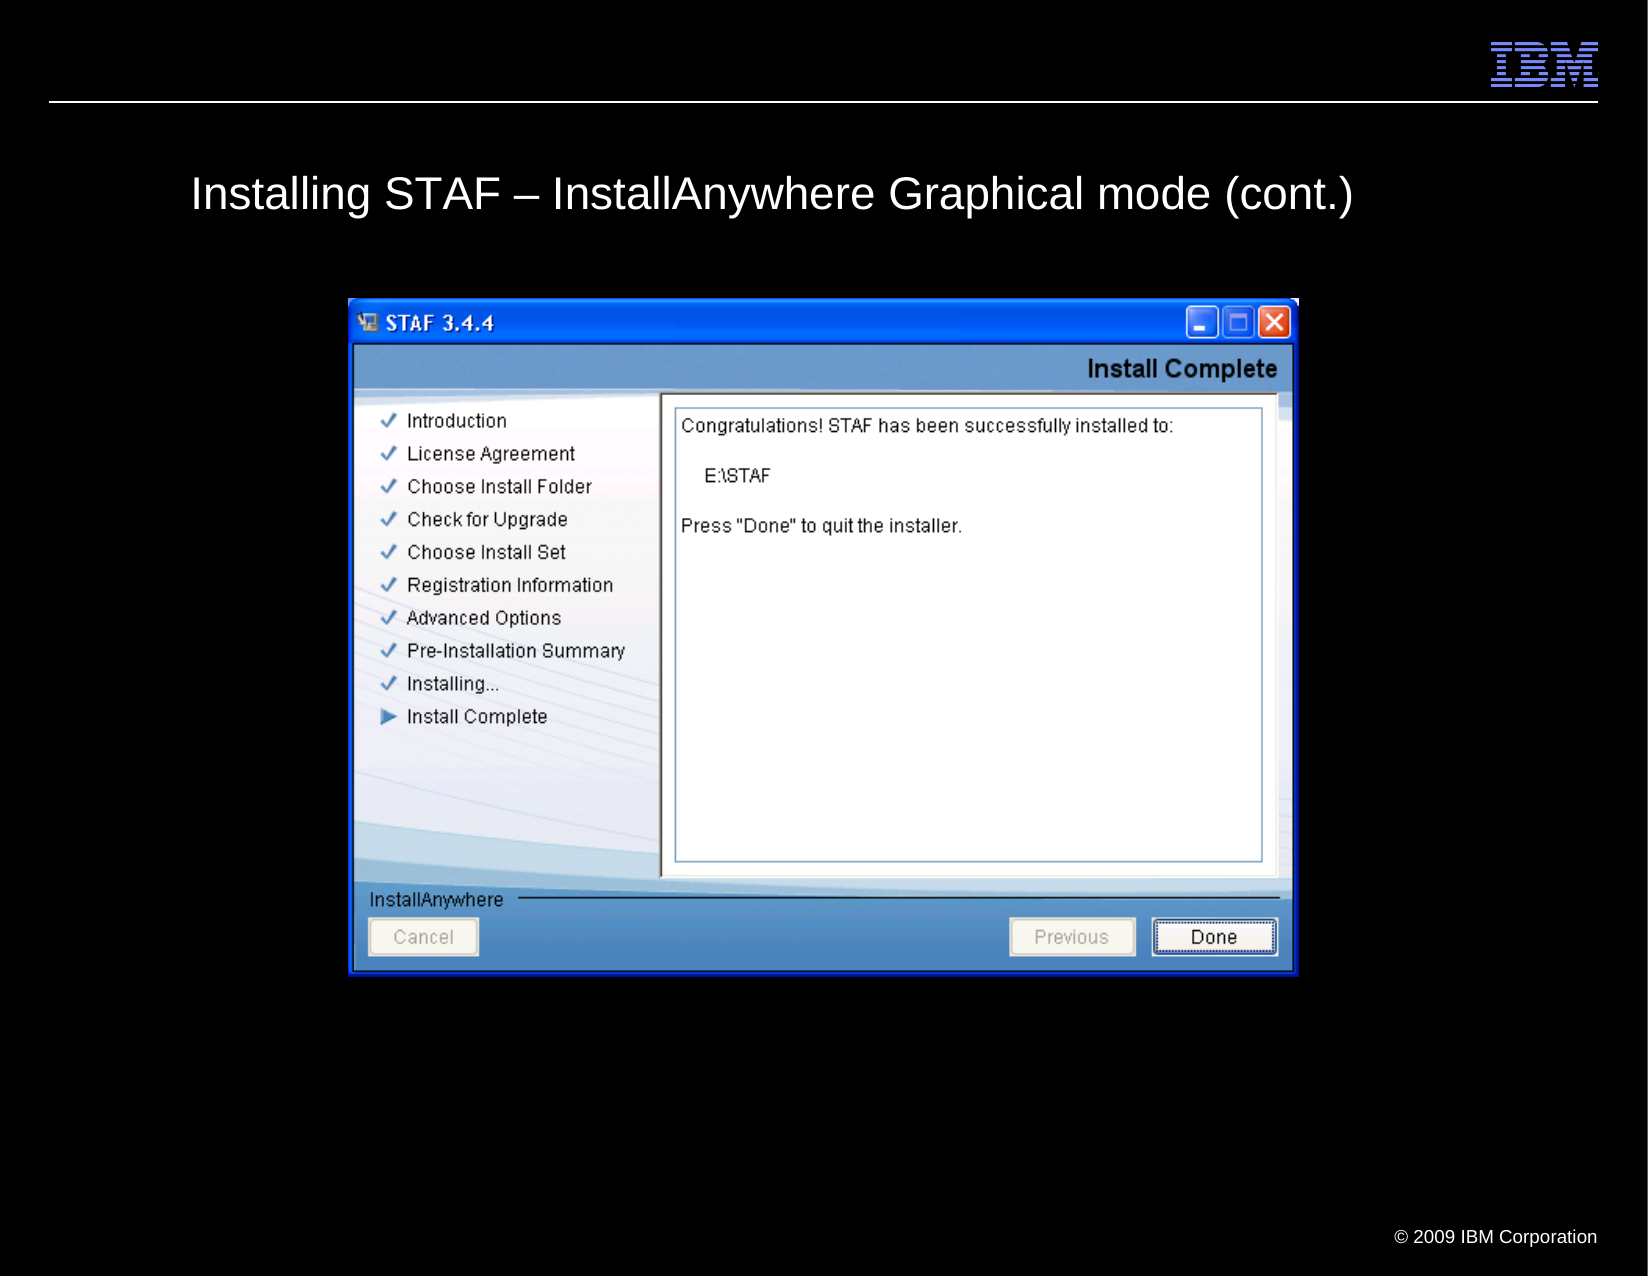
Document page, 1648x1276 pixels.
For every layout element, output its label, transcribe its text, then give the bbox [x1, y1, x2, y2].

title Installing STAF – InstallAnywhere Graphical mode (cont.) [173, 161, 1648, 255]
picture [1491, 42, 1598, 87]
picture [348, 298, 1299, 977]
